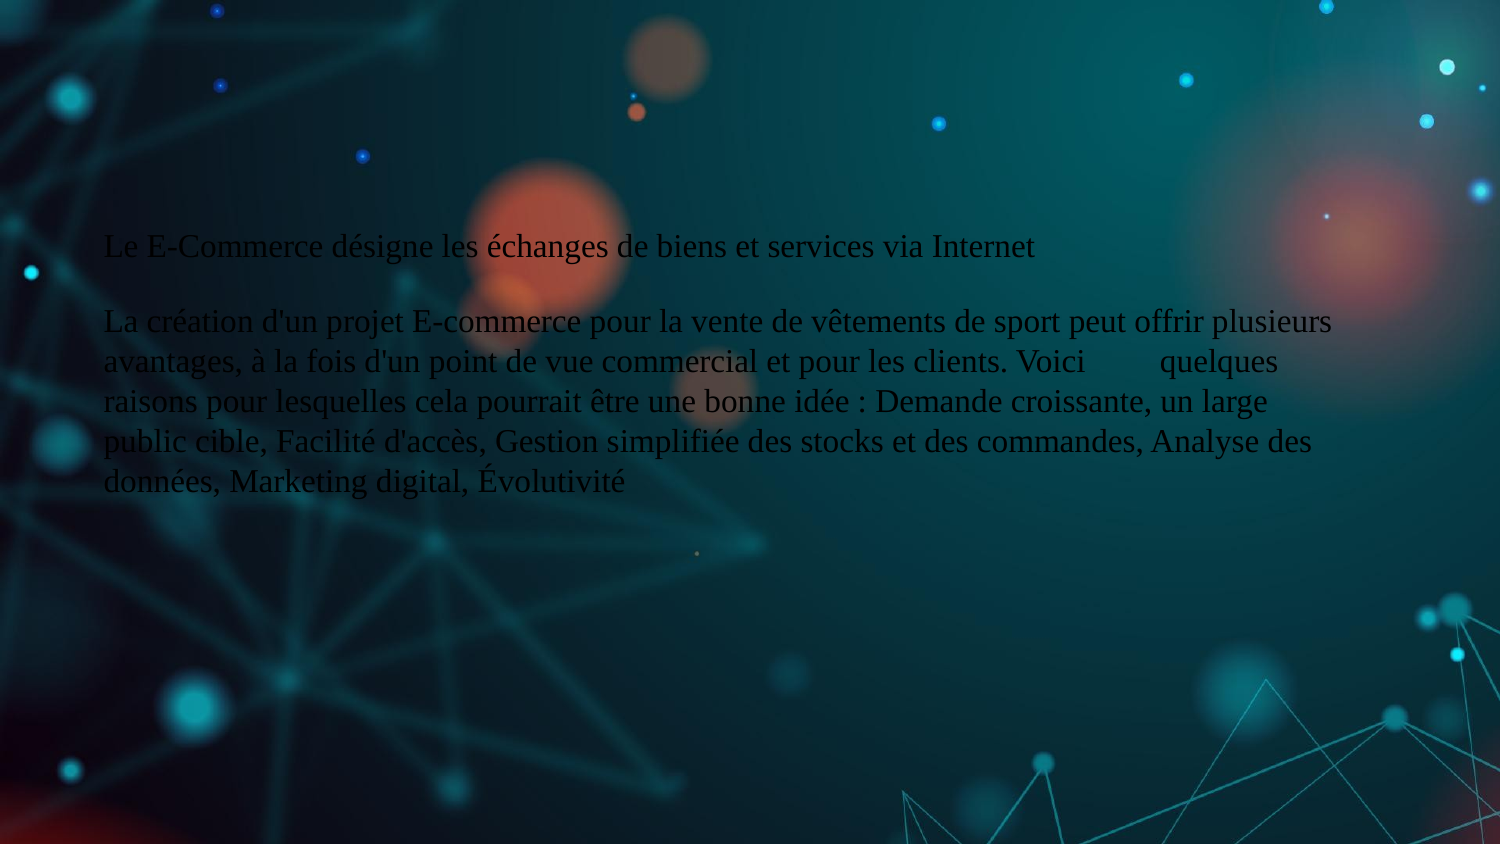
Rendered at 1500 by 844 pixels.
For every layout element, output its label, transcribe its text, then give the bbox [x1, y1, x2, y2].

picture [0, 0, 1500, 844]
picture [1426, 552, 1436, 556]
picture [1438, 564, 1449, 571]
picture [1438, 589, 1447, 594]
picture [625, 88, 629, 100]
title Le E-Commerce désigne les échanges de biens et services via Internet La création d'un projet E-commerce pour la vente de vêtements de sport peut offrir plusieurs avantages, à la fois d'un point de vue commercial et pour les clients. Voici quelques raisons pour lesquelles cela pourrait être une bonne idée : Demande croissante, un large public cible, Facilité d'accès, Gestion simplifiée des stocks et des commandes, Analyse des données, Marketing digital, Évolutivité [88, 217, 1353, 706]
picture [1370, 577, 1386, 581]
picture [645, 189, 649, 206]
picture [1413, 577, 1424, 581]
picture [1463, 552, 1474, 556]
picture [1388, 589, 1399, 593]
picture [1338, 733, 1357, 741]
picture [1412, 601, 1420, 608]
